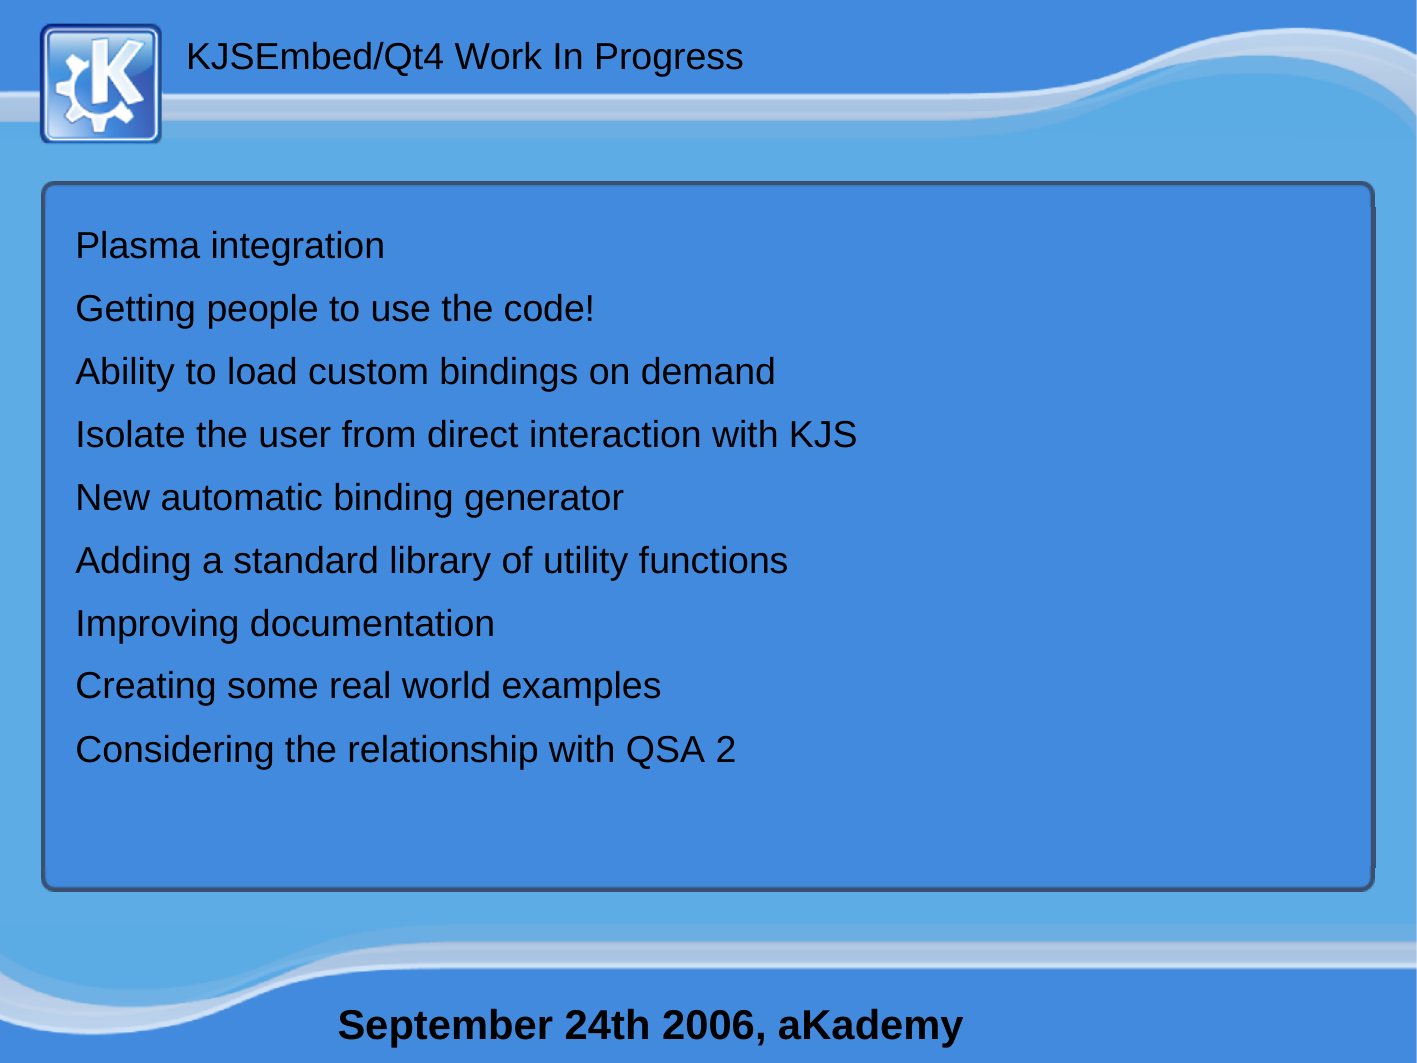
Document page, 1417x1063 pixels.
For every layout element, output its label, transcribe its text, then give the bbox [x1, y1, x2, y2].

text_box Plasma integration Getting people to use the code! Ability to load custom bindings on demand Isolate the user from direct interaction with KJS New automatic binding generator Adding a standard library of utility functions Improving documentation Creating some real world examples Considering the relationship with QSA 2 [50, 196, 1351, 758]
picture [0, 0, 1417, 1063]
text_box KJSEmbed/Qt4 Work In Progress [171, 27, 1048, 127]
